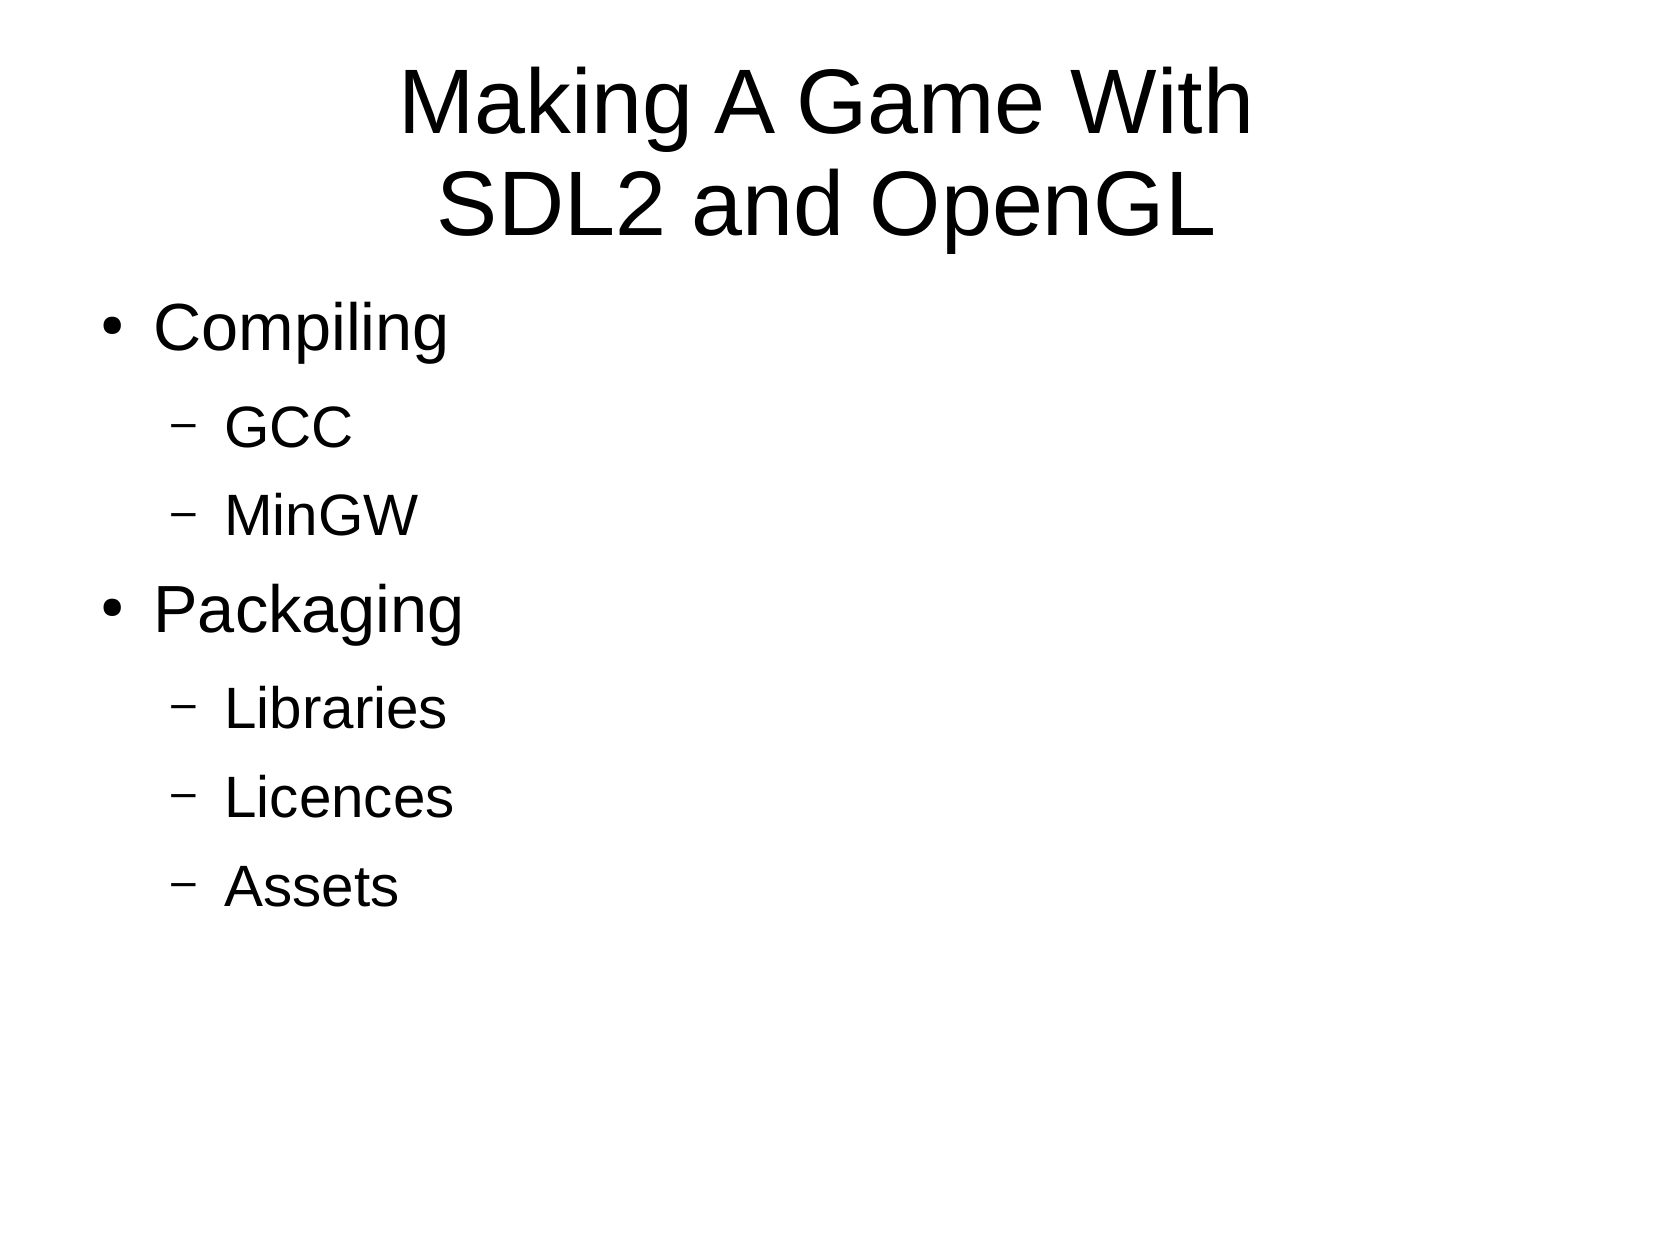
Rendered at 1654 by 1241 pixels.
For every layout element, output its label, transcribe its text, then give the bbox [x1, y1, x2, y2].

title Making A Game With SDL2 and OpenGL [82, 49, 1571, 257]
list Compiling GCC MinGW Packaging Libraries Licences Assets [82, 290, 1571, 1010]
